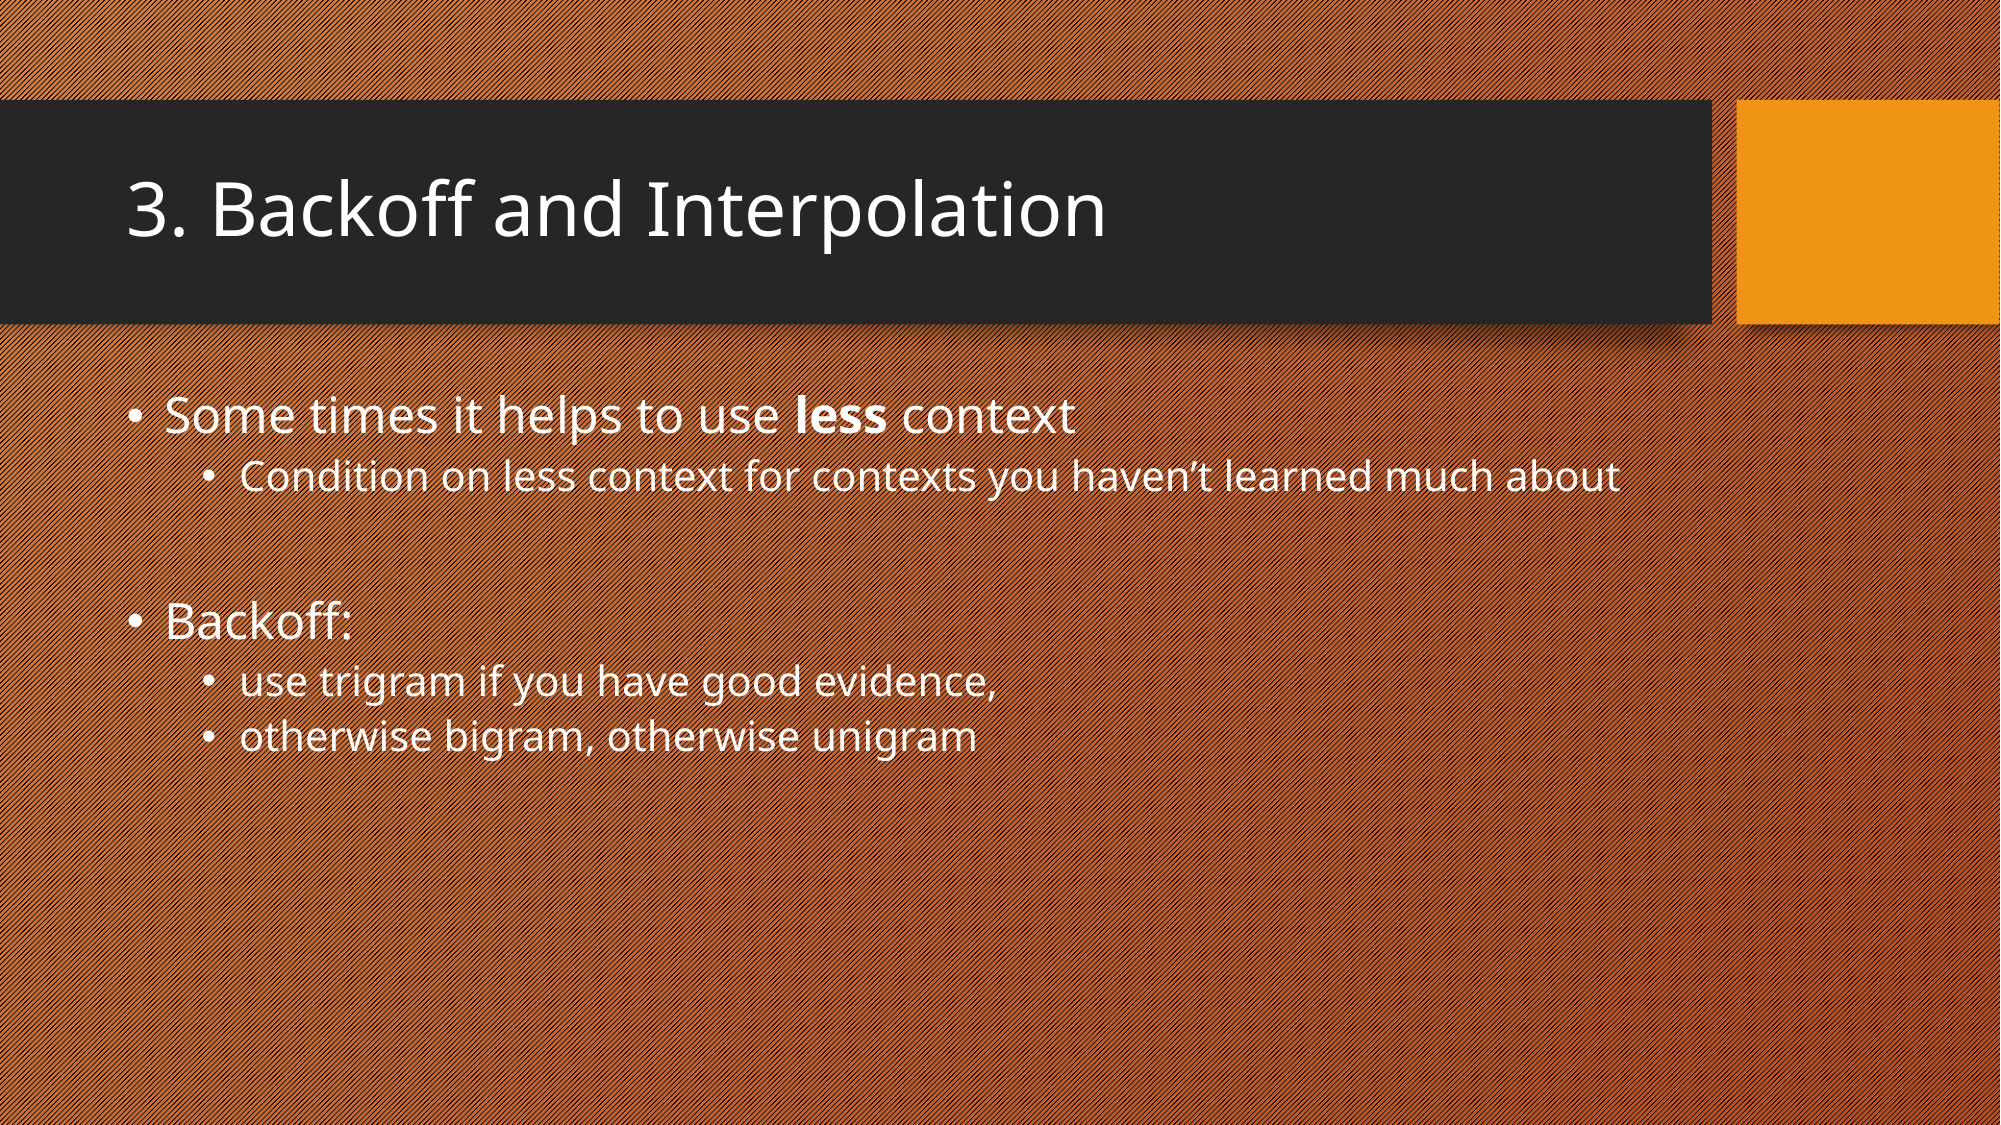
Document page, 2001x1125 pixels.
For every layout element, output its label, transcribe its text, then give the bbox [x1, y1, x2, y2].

list Some times it helps to use less context Condition on less context for contexts you haven’t learned much about Backoff: use trigram if you have good evidence, otherwise bigram, otherwise unigram [111, 383, 1689, 974]
picture [0, 0, 2000, 1125]
title 3. Backoff and Interpolation [111, 123, 1689, 301]
